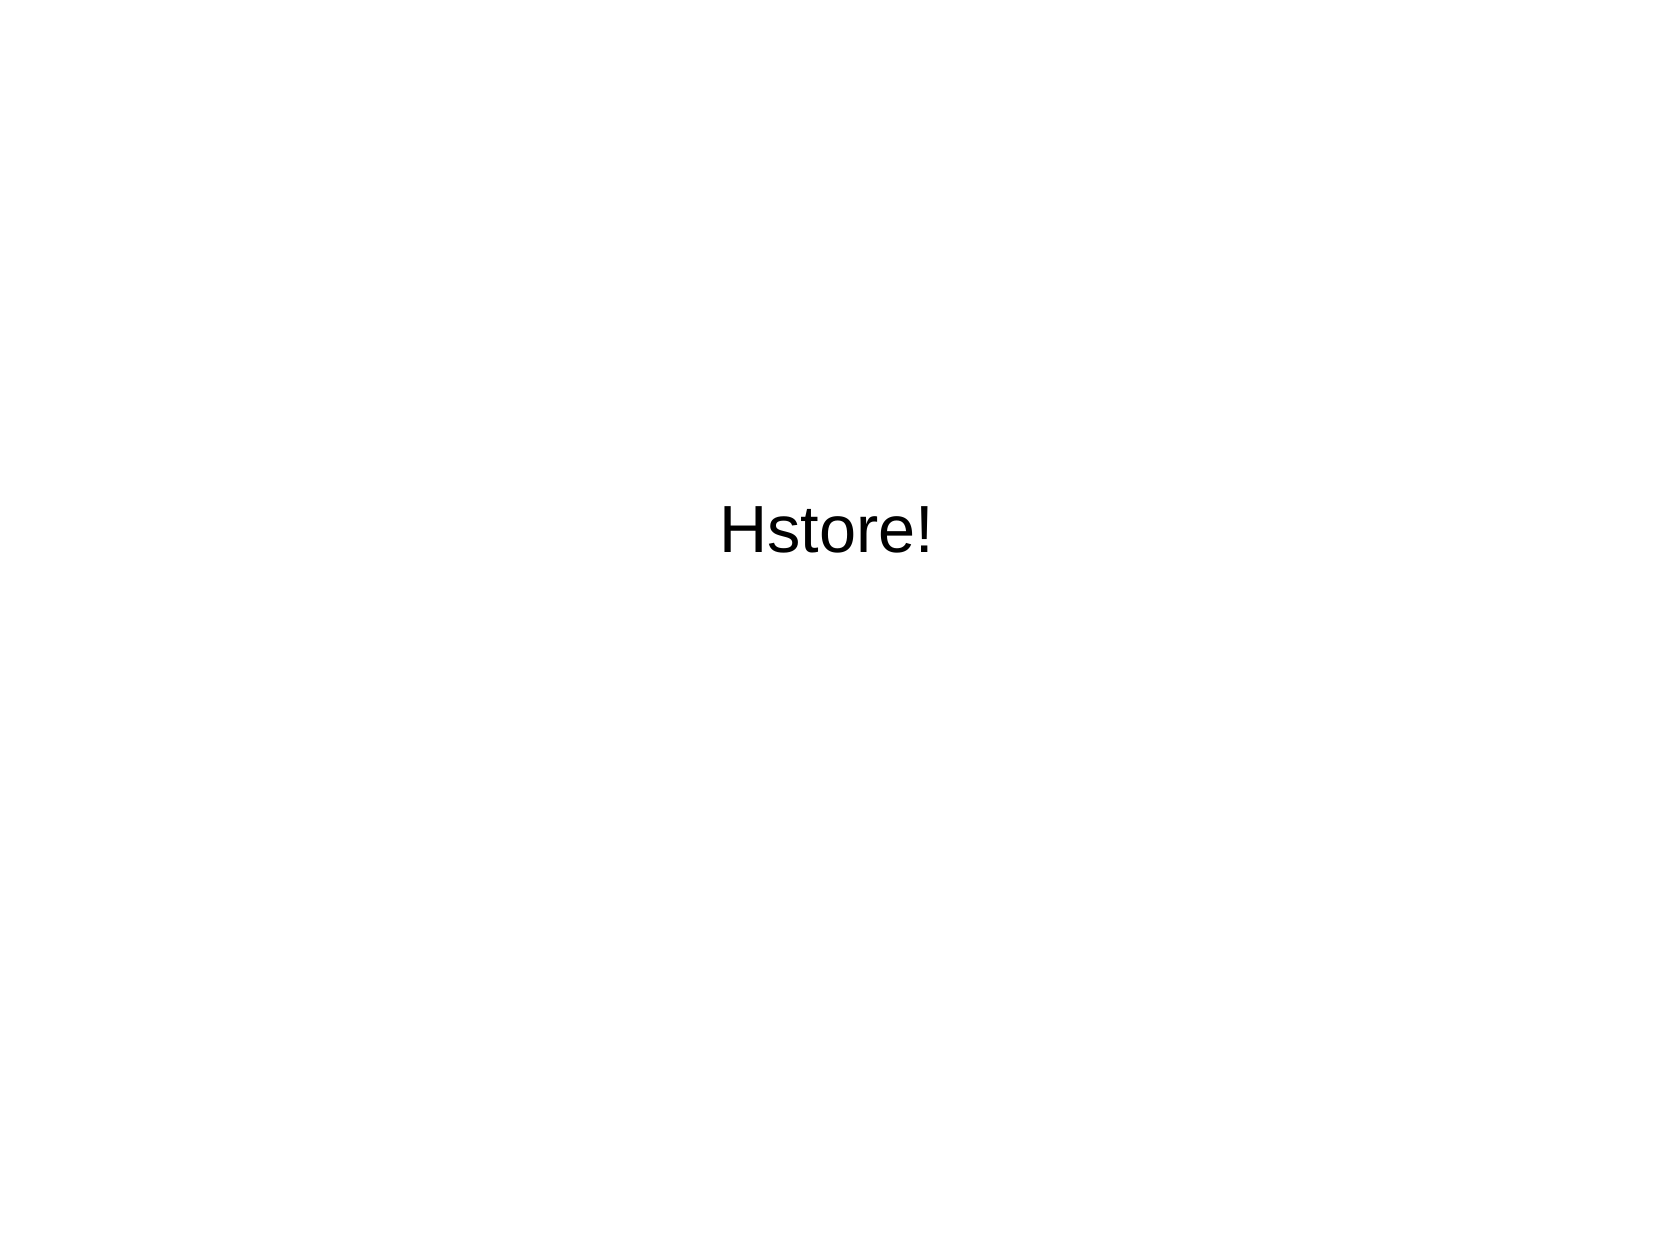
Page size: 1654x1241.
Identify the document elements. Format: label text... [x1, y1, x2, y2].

subtitle Hstore! [82, 49, 1571, 1010]
